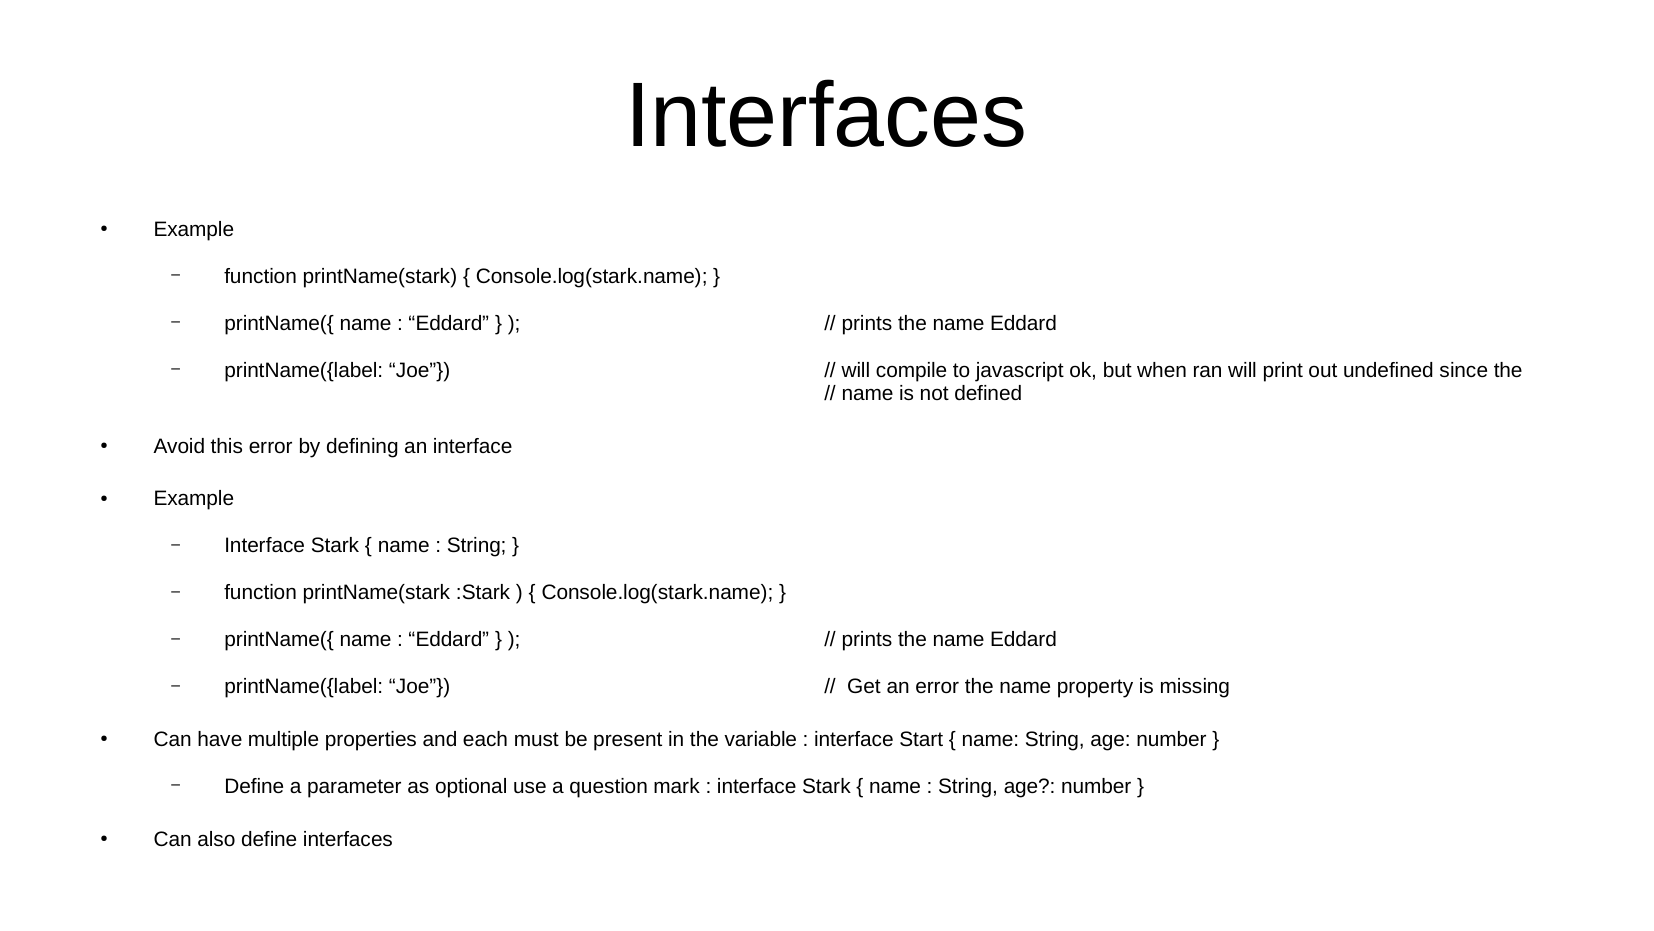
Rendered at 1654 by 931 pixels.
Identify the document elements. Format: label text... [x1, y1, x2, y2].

list Example function printName(stark) { Console.log(stark.name); } printName({ name : “Eddard” } ); // prints the name Eddard printName({label: “Joe”}) // will compile to javascript ok, but when ran will print out undefined since the // name is not defined Avoid this error by defining an interface Example Interface Stark { name : String; } function printName(stark :Stark ) { Console.log(stark.name); } printName({ name : “Eddard” } ); // prints the name Eddard printName({label: “Joe”}) // Get an error the name property is missing Can have multiple properties and each must be present in the variable : interface Start { name: String, age: number } Define a parameter as optional use a question mark : interface Stark { name : String, age?: number } Can also define interfaces [82, 217, 1571, 916]
title Interfaces [82, 37, 1571, 193]
